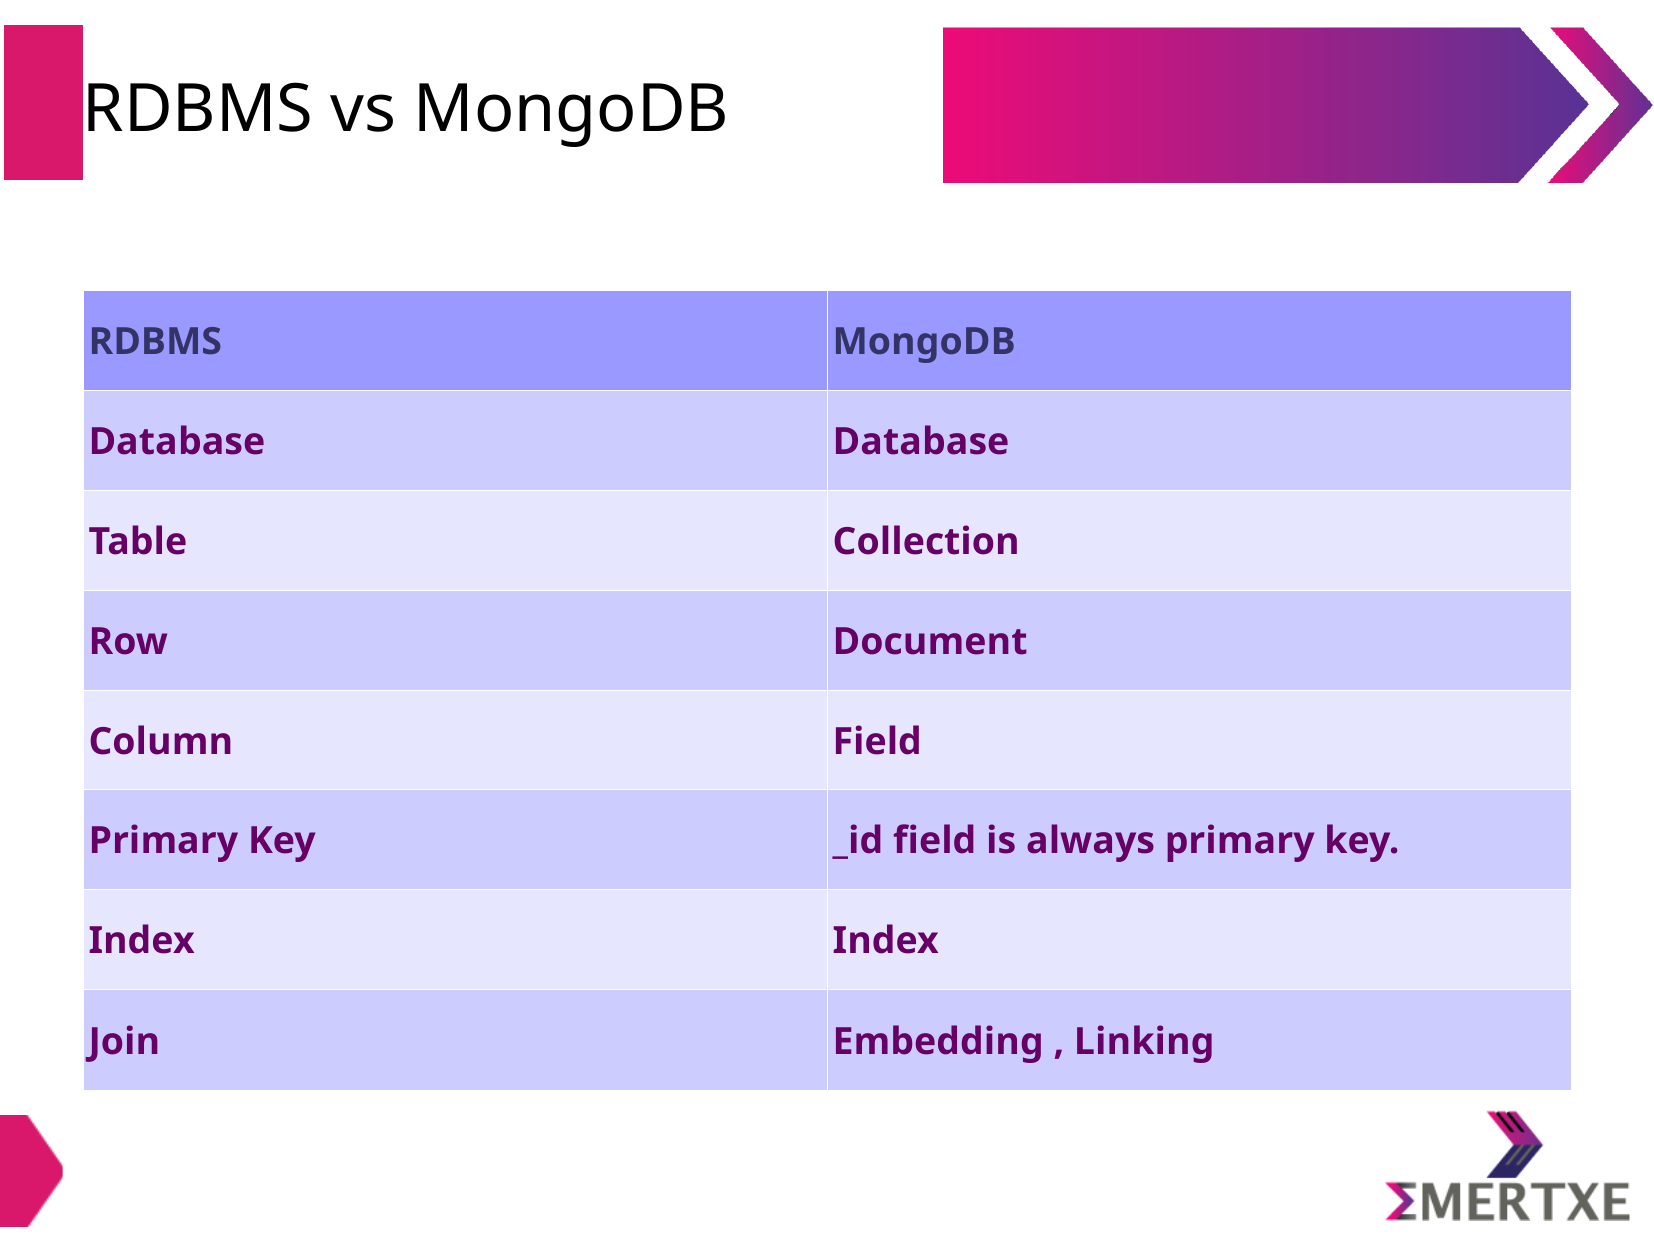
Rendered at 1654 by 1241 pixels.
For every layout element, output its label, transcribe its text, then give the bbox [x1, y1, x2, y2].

table_cell Column [84, 691, 827, 789]
table_cell Database [828, 391, 1571, 490]
table_cell Row [84, 591, 827, 690]
table_cell Table [84, 491, 827, 590]
table_cell Database [84, 391, 827, 490]
table_cell Field [828, 691, 1571, 789]
table_header RDBMS [84, 291, 827, 390]
picture [1385, 1107, 1631, 1221]
table_cell Primary Key [84, 790, 827, 889]
picture [1571, 27, 1653, 183]
table_cell Document [828, 591, 1571, 690]
table_header MongoDB [828, 291, 1571, 390]
table_cell Index [84, 890, 827, 989]
table_cell Embedding , Linking [828, 990, 1571, 1090]
table_cell Collection [828, 491, 1571, 590]
table_cell _id field is always primary key. [828, 790, 1571, 889]
title RDBMS vs MongoDB [82, 2, 1571, 210]
table_cell Index [828, 890, 1571, 989]
table_cell Join [84, 990, 827, 1090]
